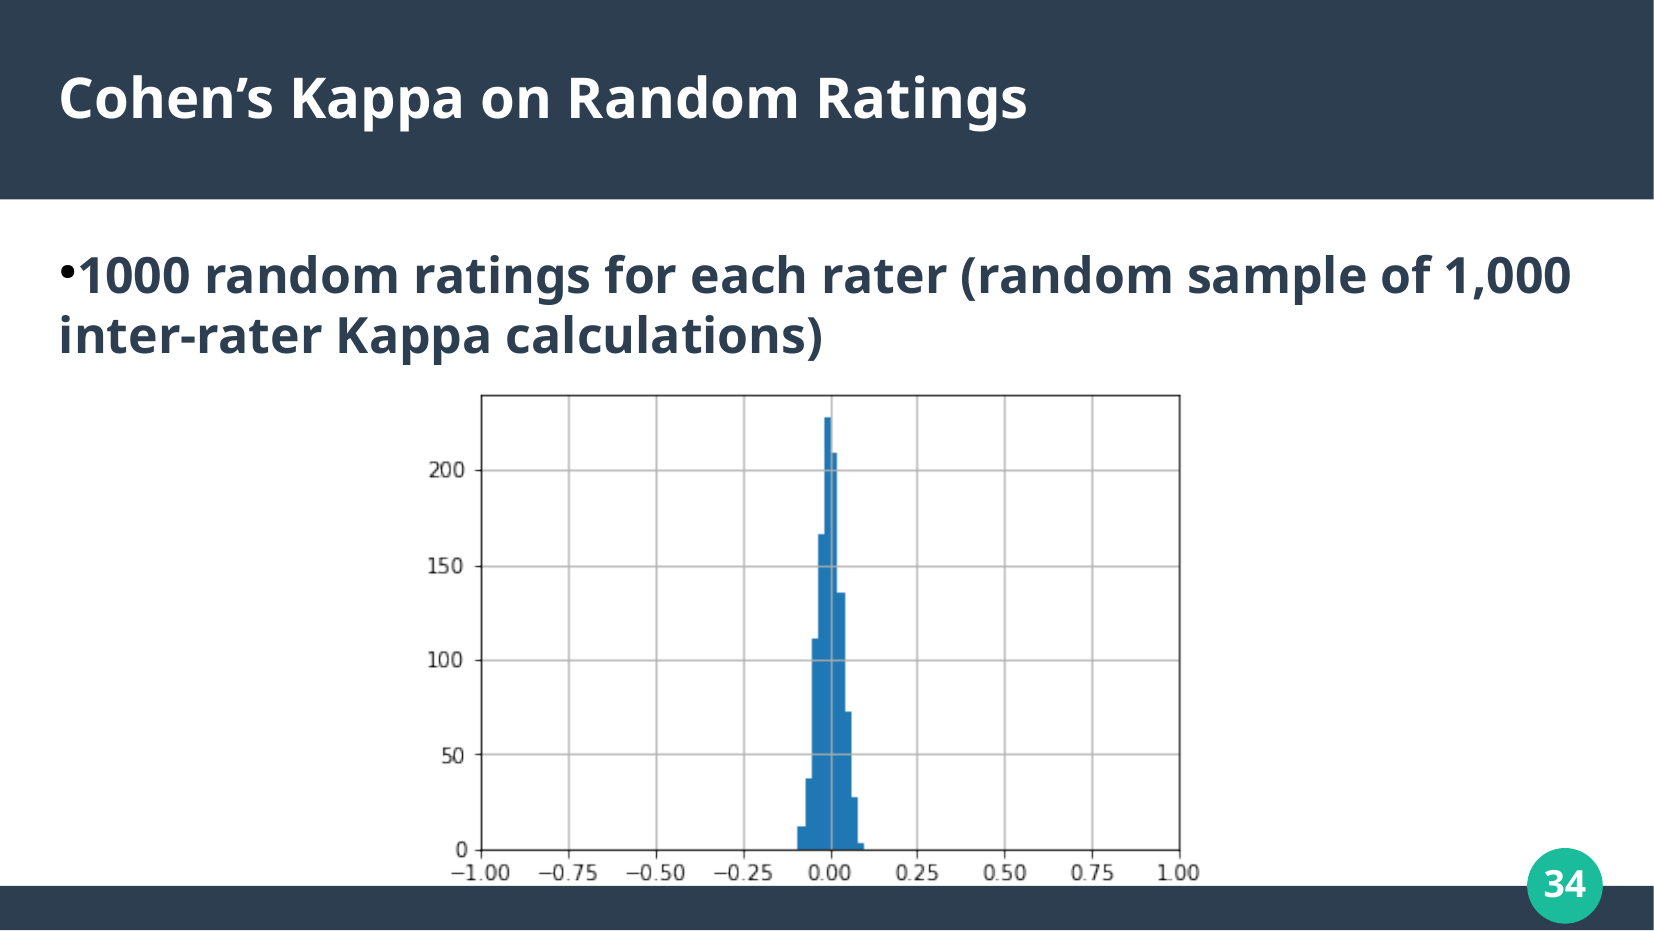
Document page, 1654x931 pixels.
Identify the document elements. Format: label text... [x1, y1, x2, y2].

title Cohen’s Kappa on Random Ratings [59, 37, 1595, 155]
list 1000 random ratings for each rater (random sample of 1,000 inter-rater Kappa calculations) [59, 243, 1595, 864]
picture [412, 374, 1217, 901]
